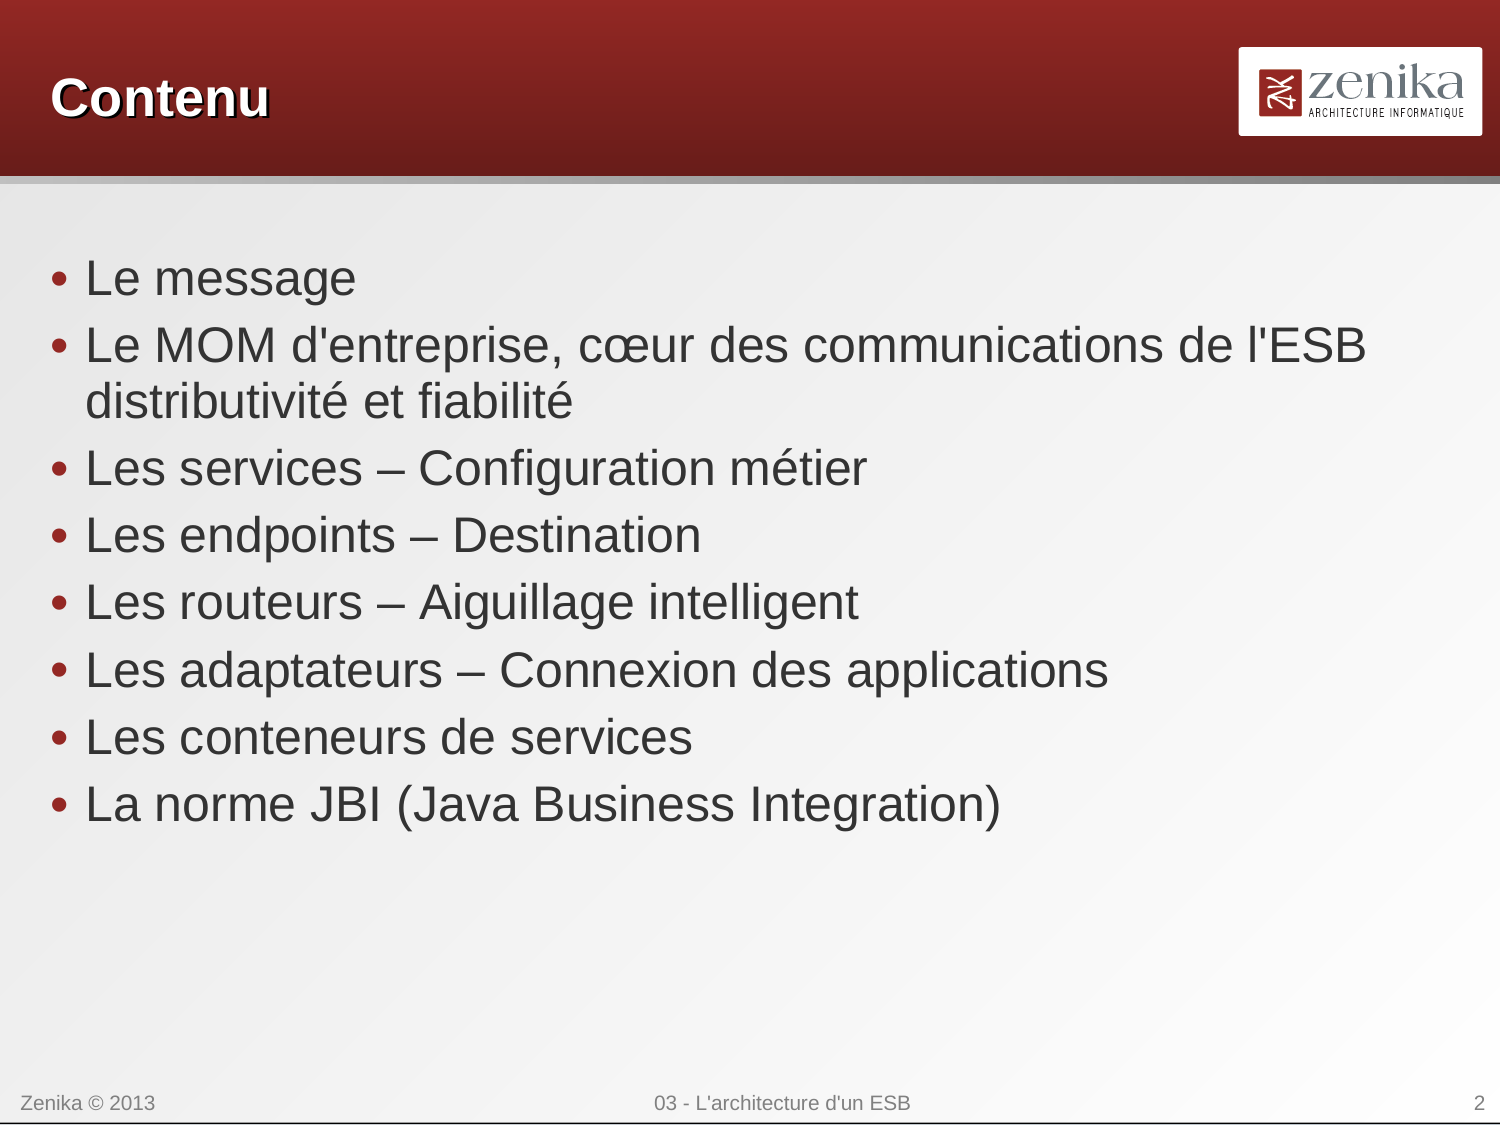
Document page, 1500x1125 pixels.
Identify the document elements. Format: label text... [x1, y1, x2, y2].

title Contenu [50, 22, 1206, 172]
list Le message Le MOM d'entreprise, cœur des communications de l'ESB distributivité et fiabilité Les services – Configuration métier Les endpoints – Destination Les routeurs – Aiguillage intelligent Les adaptateurs – Connexion des applications Les conteneurs de services La norme JBI (Java Business Integration) [50, 250, 1477, 1064]
picture [1257, 58, 1464, 125]
